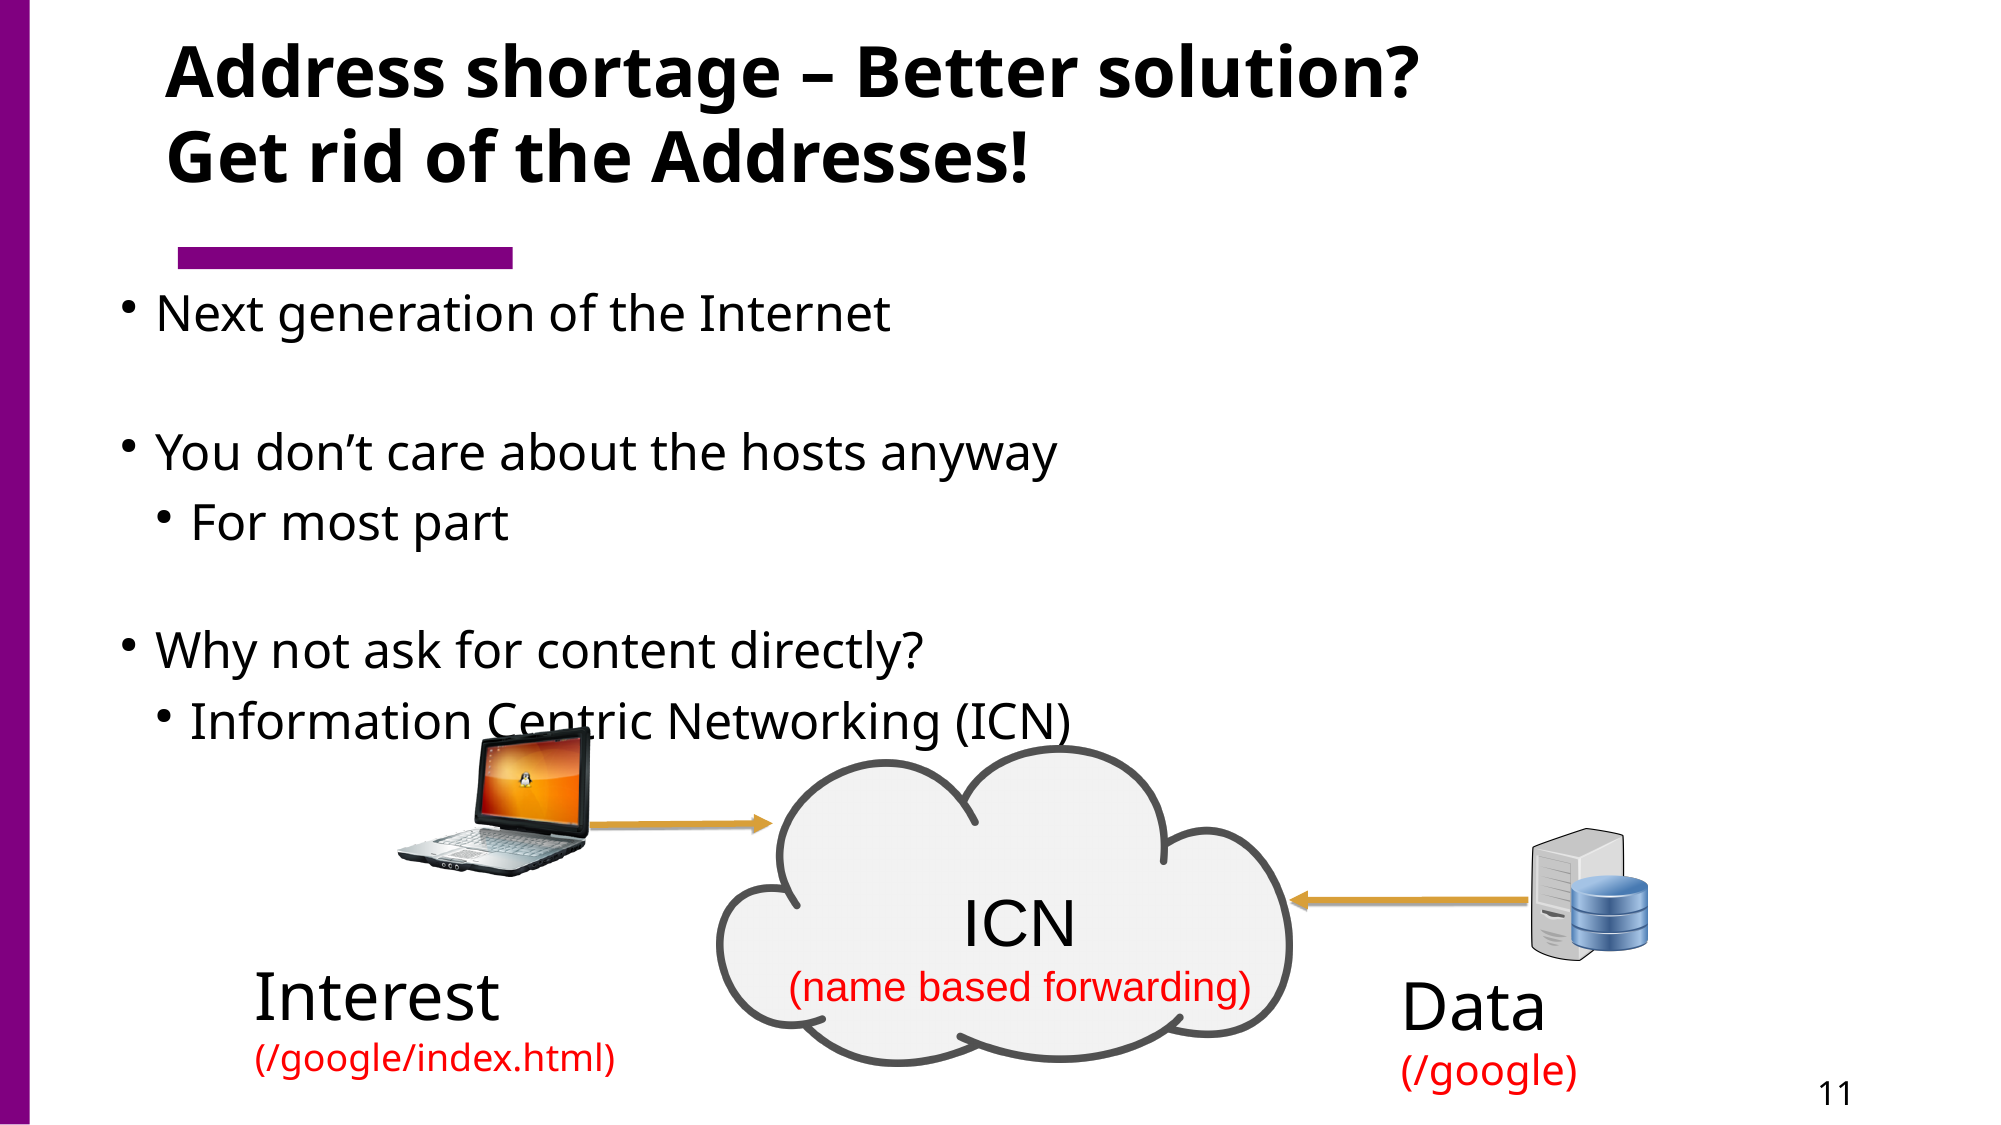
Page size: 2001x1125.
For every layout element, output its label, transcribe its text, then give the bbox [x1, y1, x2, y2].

picture [716, 745, 1293, 1067]
picture [394, 706, 597, 895]
text_box Address shortage – Better solution? Get rid of the Addresses! [151, 0, 1849, 212]
text_box Next generation of the Internet You don’t care about the hosts anyway For most part Why not ask for content directly? Information Centric Networking (ICN) [105, 277, 1786, 1125]
picture [1531, 828, 1648, 961]
text_box Interest (/google/index.html) [240, 946, 705, 1081]
text_box Data (/google) [1386, 956, 1756, 1067]
text_box ICN (name based forwarding) [817, 872, 1224, 984]
